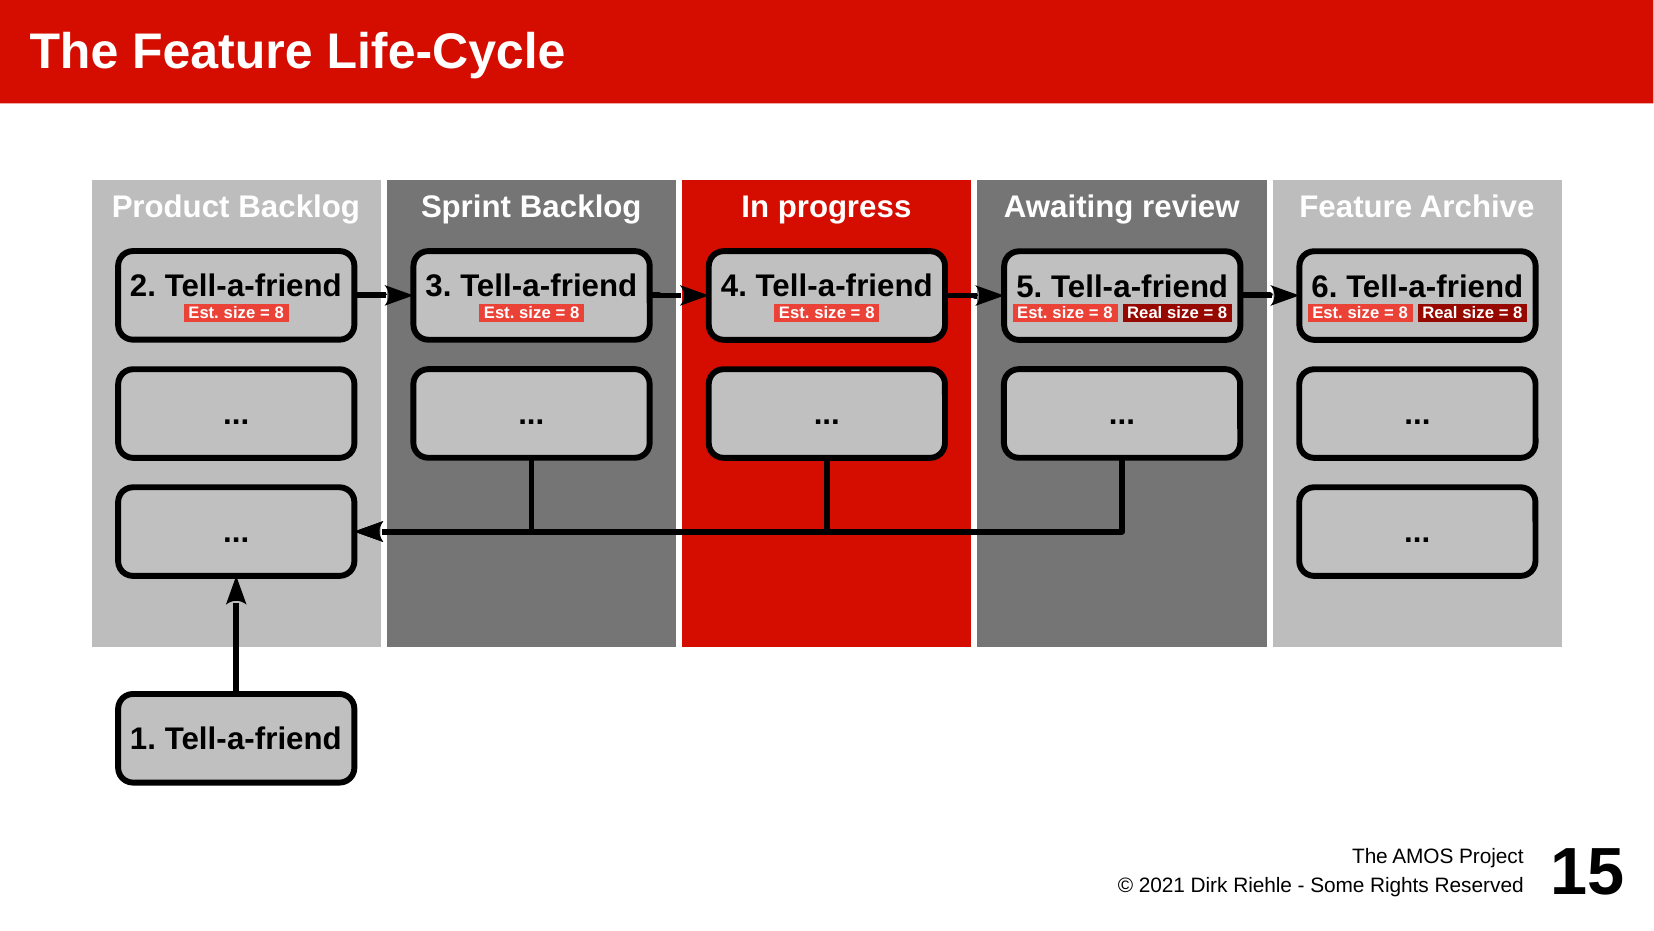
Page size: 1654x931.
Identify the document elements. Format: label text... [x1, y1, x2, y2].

text_box Sprint Backlog [383, 177, 680, 529]
text_box 3. Tell-a-friend Est. size = 8 [413, 251, 650, 340]
text_box Awaiting review [975, 296, 1269, 650]
text_box 6. Tell-a-friend Est. size = 8 Real size = 8 [1299, 251, 1536, 340]
text_box Product Backlog [88, 177, 383, 650]
text_box 5. Tell-a-friend Est. size = 8 Real size = 8 [1004, 251, 1241, 340]
text_box ... [1003, 369, 1241, 458]
text_box In progress [680, 535, 975, 650]
text_box ... [1299, 369, 1536, 458]
text_box ... [118, 369, 355, 458]
text_box Feature Archive [1269, 177, 1565, 650]
text_box ... [118, 487, 355, 576]
text_box Awaiting review [975, 177, 1269, 295]
text_box ... [413, 369, 650, 458]
text_box ... [1299, 487, 1536, 576]
title The Feature Life-Cycle [0, 0, 1654, 104]
text_box In progress [680, 297, 975, 529]
text_box 2. Tell-a-friend Est. size = 8 [118, 251, 355, 340]
text_box Sprint Backlog [383, 535, 680, 650]
text_box ... [708, 369, 946, 458]
text_box In progress [680, 177, 975, 294]
text_box 1. Tell-a-friend [118, 693, 355, 783]
text_box 4. Tell-a-friend Est. size = 8 [708, 251, 946, 340]
